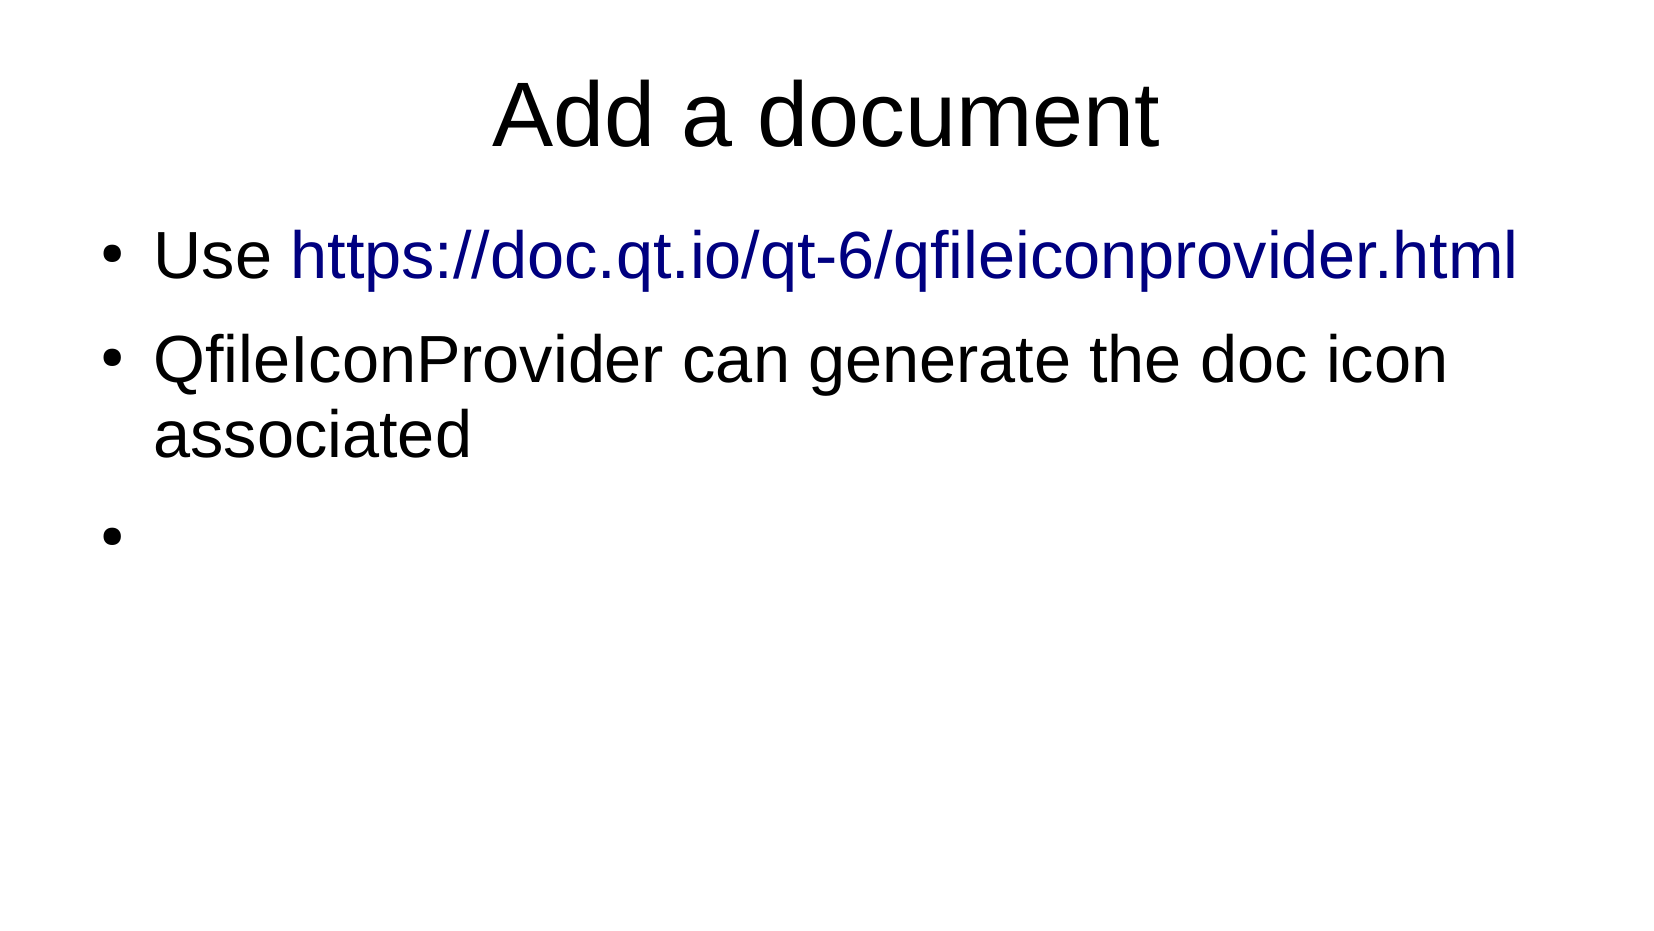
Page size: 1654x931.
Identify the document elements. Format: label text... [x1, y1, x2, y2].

list Use https://doc.qt.io/qt-6/qfileiconprovider.html QfileIconProvider can generate the doc icon associated [82, 217, 1571, 758]
title Add a document [82, 37, 1571, 193]
